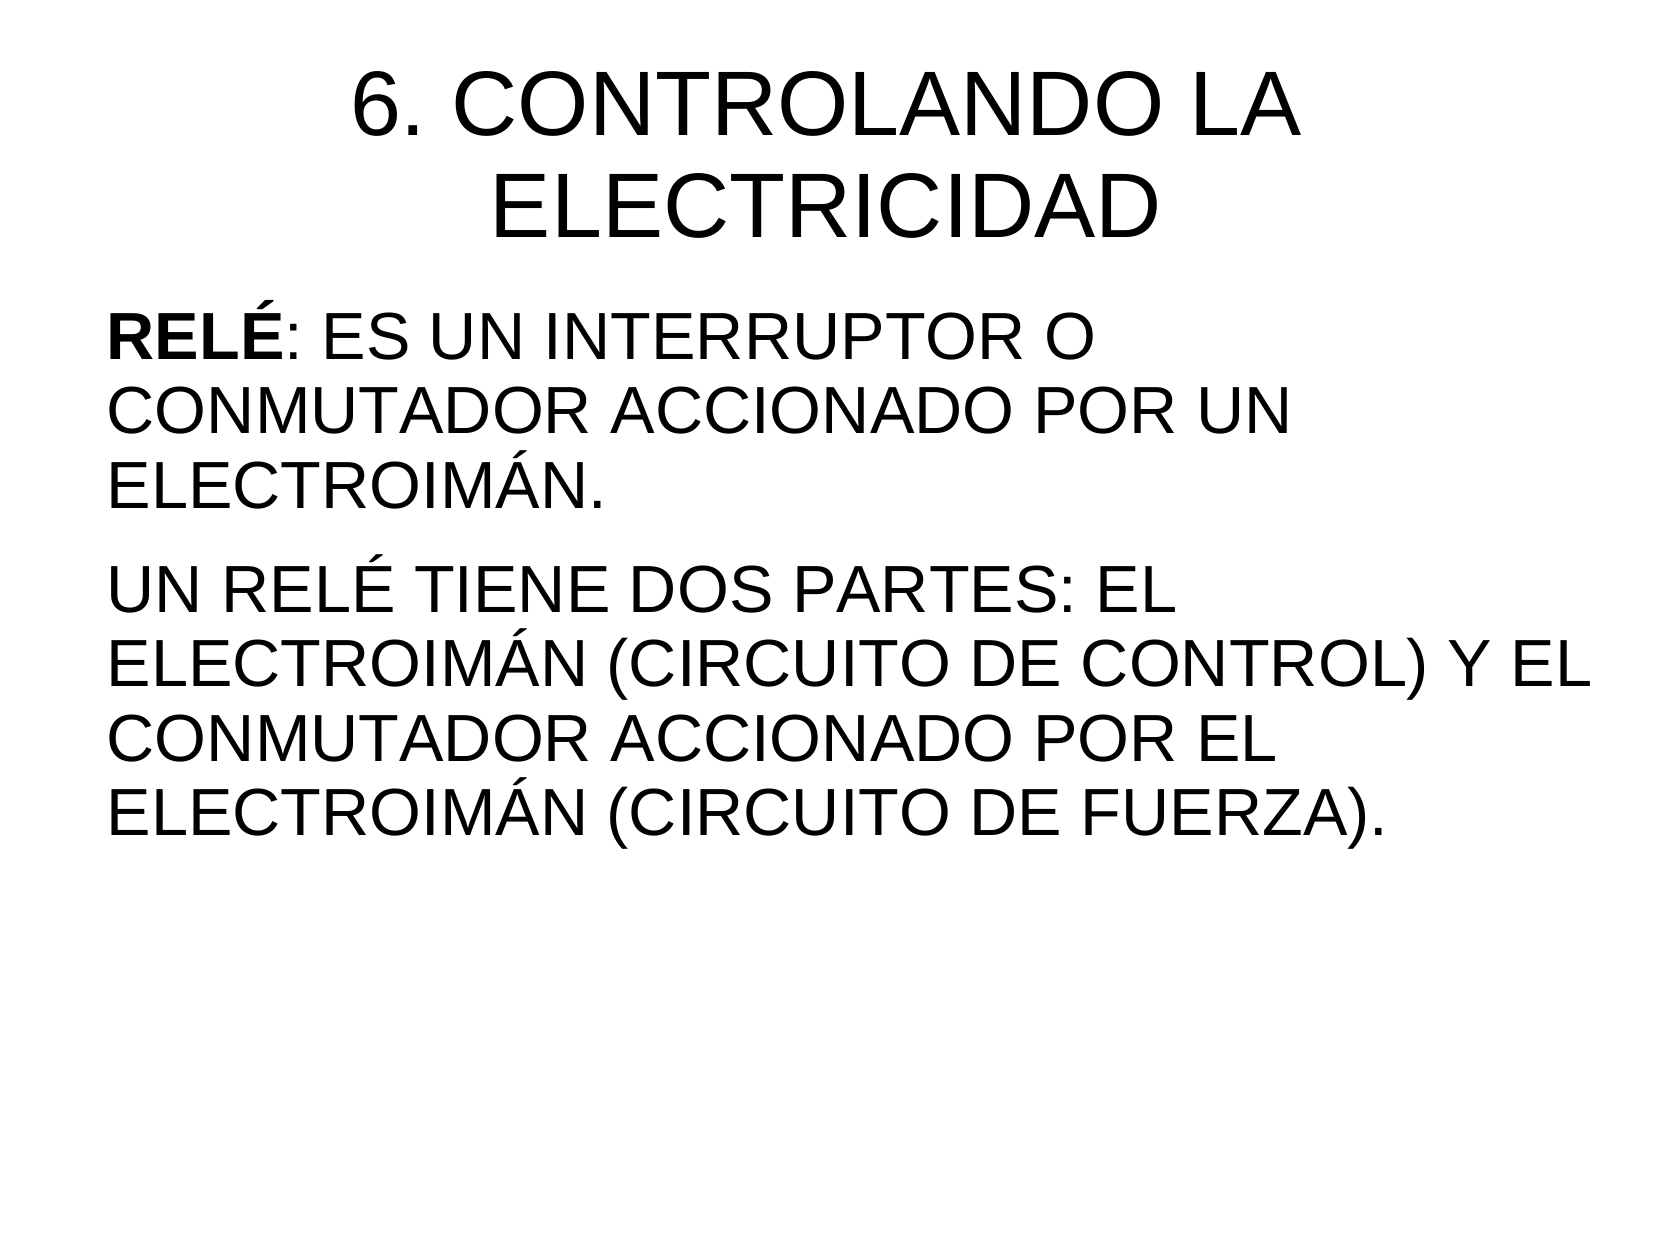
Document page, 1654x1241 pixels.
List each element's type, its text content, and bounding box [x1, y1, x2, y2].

list RELÉ: ES UN INTERRUPTOR O CONMUTADOR ACCIONADO POR UN ELECTROIMÁN. UN RELÉ TIENE DOS PARTES: EL ELECTROIMÁN (CIRCUITO DE CONTROL) Y EL CONMUTADOR ACCIONADO POR EL ELECTROIMÁN (CIRCUITO DE FUERZA). [106, 295, 1595, 1114]
title 6. CONTROLANDO LA ELECTRICIDAD [82, 46, 1571, 260]
